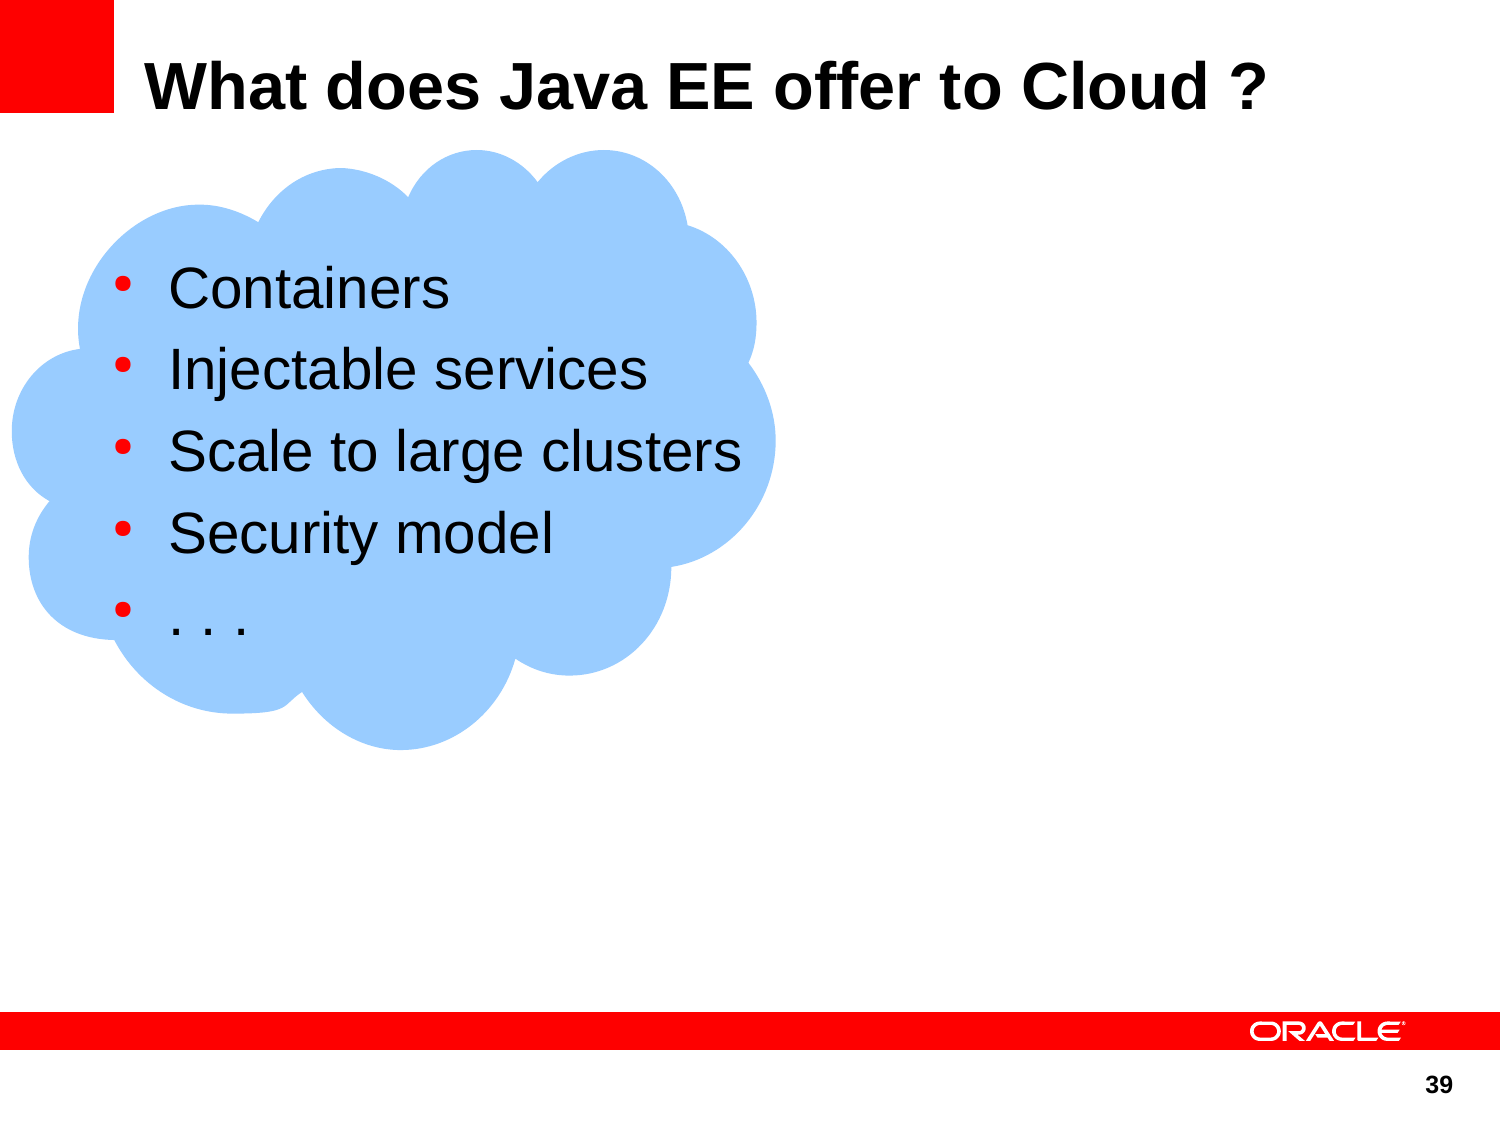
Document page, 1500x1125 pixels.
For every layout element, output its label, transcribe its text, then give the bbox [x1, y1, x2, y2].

text_box [11, 157, 727, 640]
title What does Java EE offer to Cloud ? [129, 17, 1500, 157]
list Containers Injectable services Scale to large clusters Security model . . . [112, 249, 1447, 953]
picture [0, 0, 114, 113]
picture [0, 1012, 1500, 1050]
